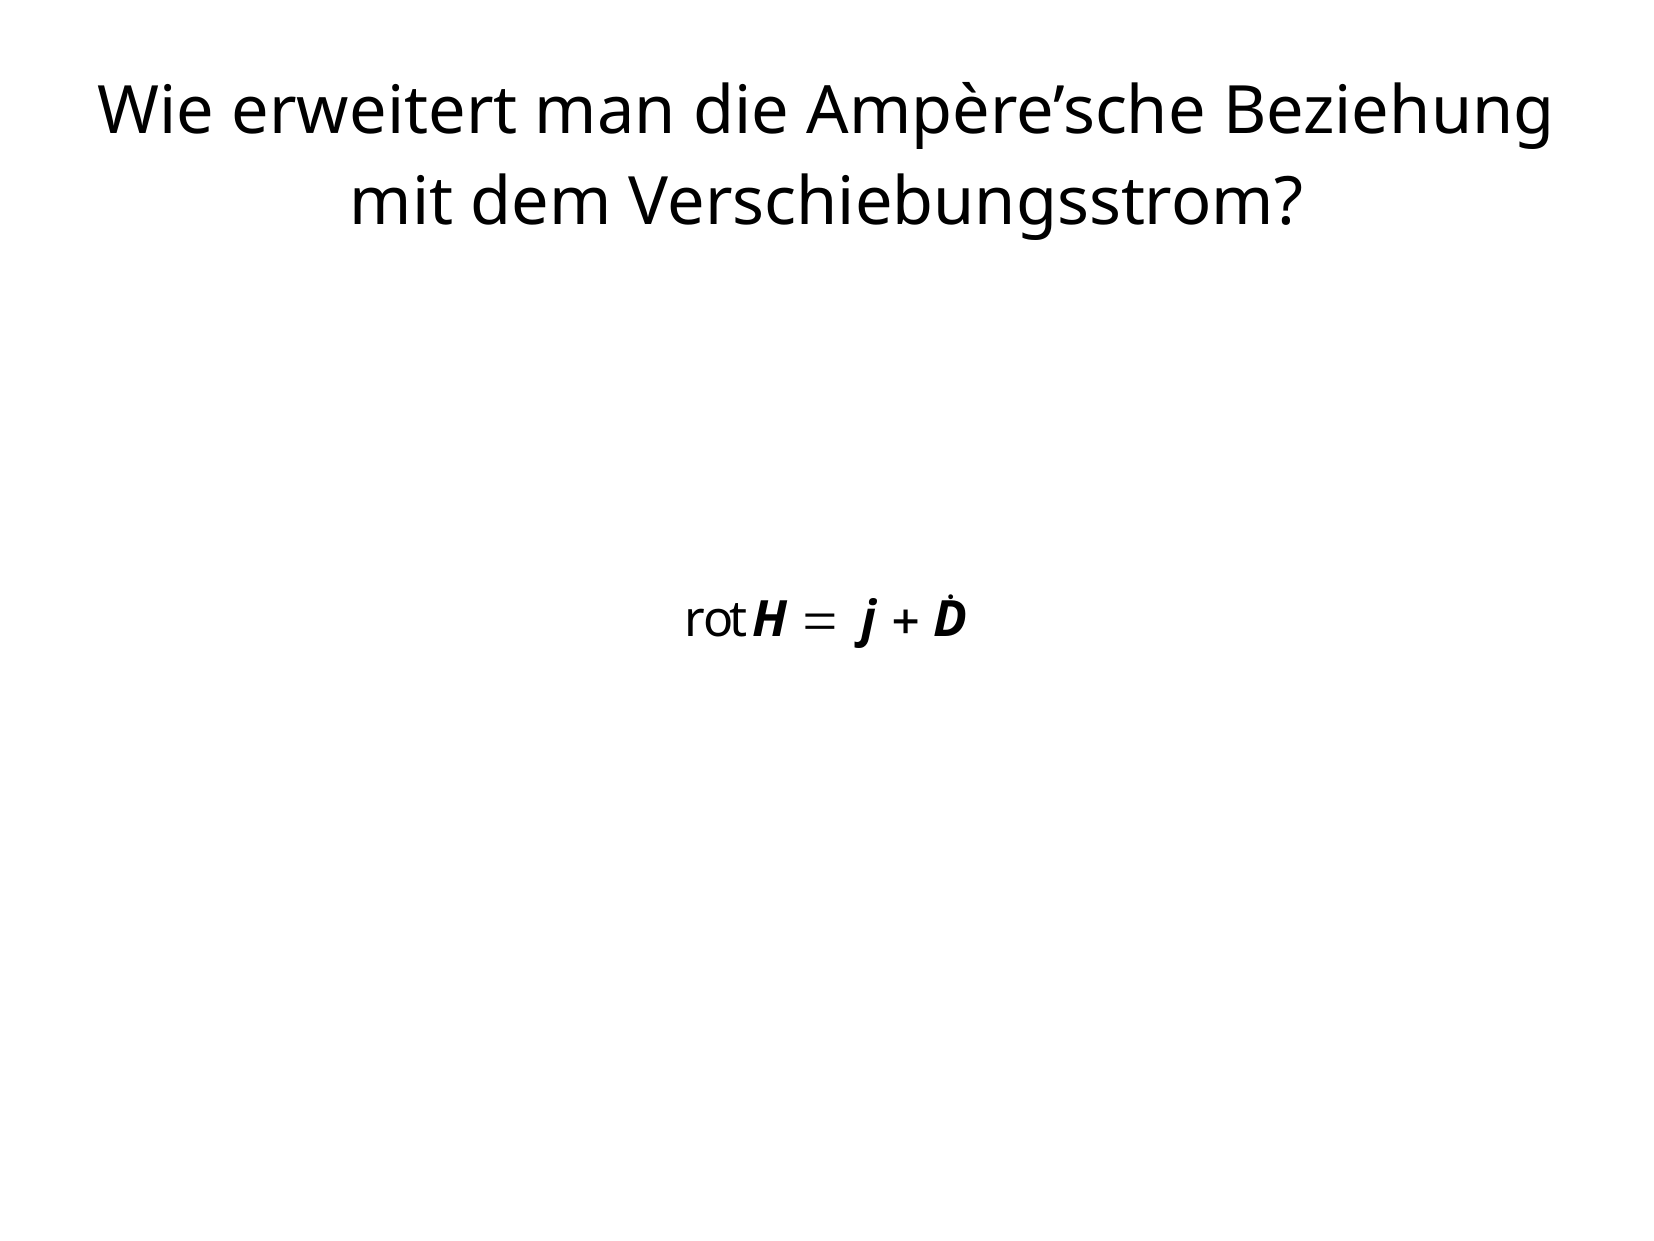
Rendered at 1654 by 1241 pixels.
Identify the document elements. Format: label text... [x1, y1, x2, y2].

chart [678, 589, 975, 651]
title Wie erweitert man die Ampère’sche Beziehung mit dem Verschiebungsstrom? [82, 49, 1571, 257]
